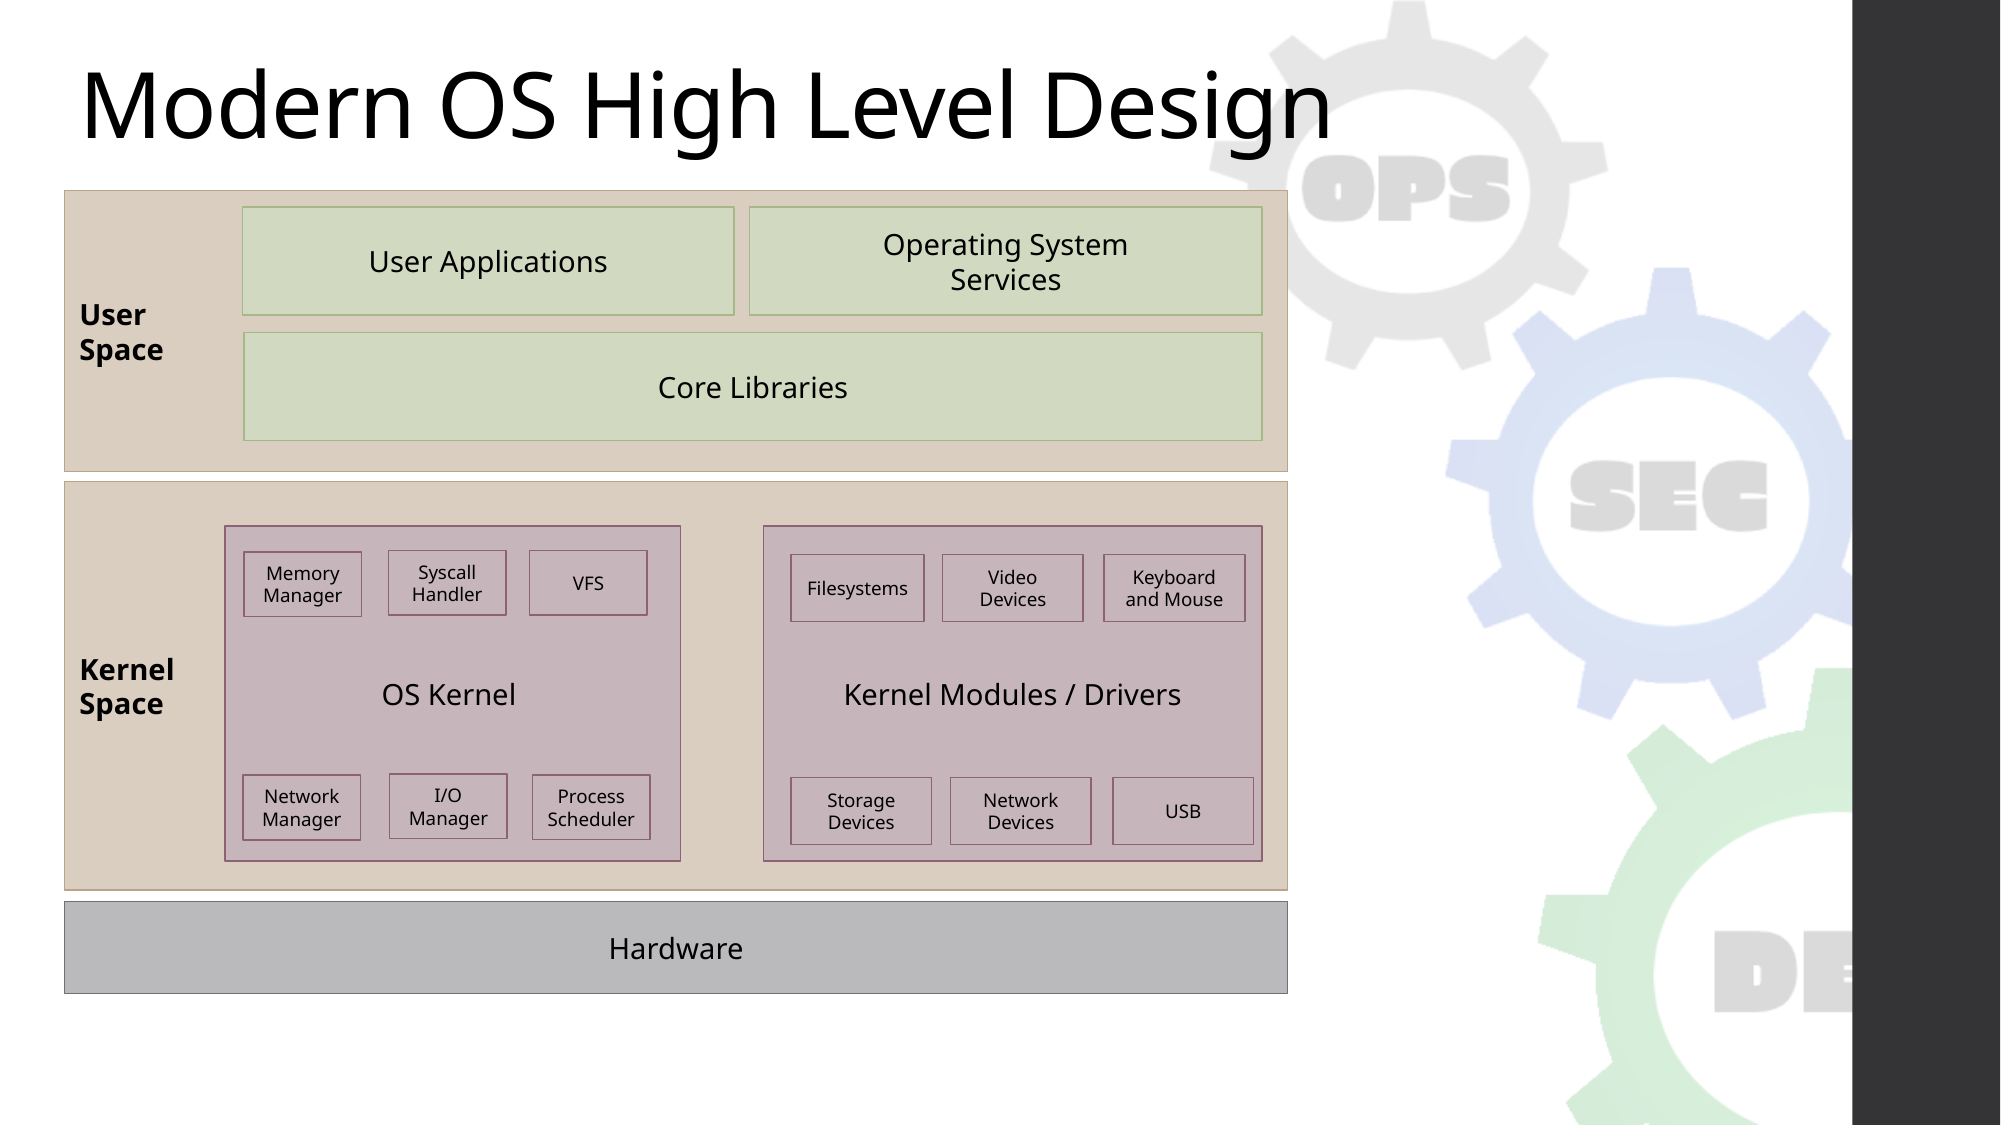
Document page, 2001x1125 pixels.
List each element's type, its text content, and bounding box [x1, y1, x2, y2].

text_box Kernel Modules / Drivers [763, 525, 1263, 861]
text_box Process Scheduler [532, 775, 651, 840]
text_box Video Devices [942, 554, 1084, 622]
text_box I/O Manager [389, 773, 508, 839]
text_box USB [1112, 777, 1254, 845]
text_box Network Manager [242, 775, 361, 840]
text_box Syscall Handler [388, 550, 506, 616]
text_box Filesystems [790, 554, 925, 622]
text_box Kernel Space [64, 481, 1288, 890]
text_box Core Libraries [244, 332, 1263, 441]
title Modern OS High Level Design [64, 33, 1797, 166]
text_box Keyboard and Mouse [1103, 554, 1245, 622]
text_box VFS [529, 550, 648, 616]
text_box User Applications [242, 207, 735, 315]
text_box User Space [64, 190, 1288, 472]
text_box Hardware [64, 901, 1288, 994]
text_box Storage Devices [790, 777, 932, 845]
text_box OS Kernel [225, 525, 681, 861]
text_box Operating System Services [749, 207, 1263, 315]
text_box Memory Manager [243, 551, 362, 617]
text_box Network Devices [950, 777, 1092, 845]
